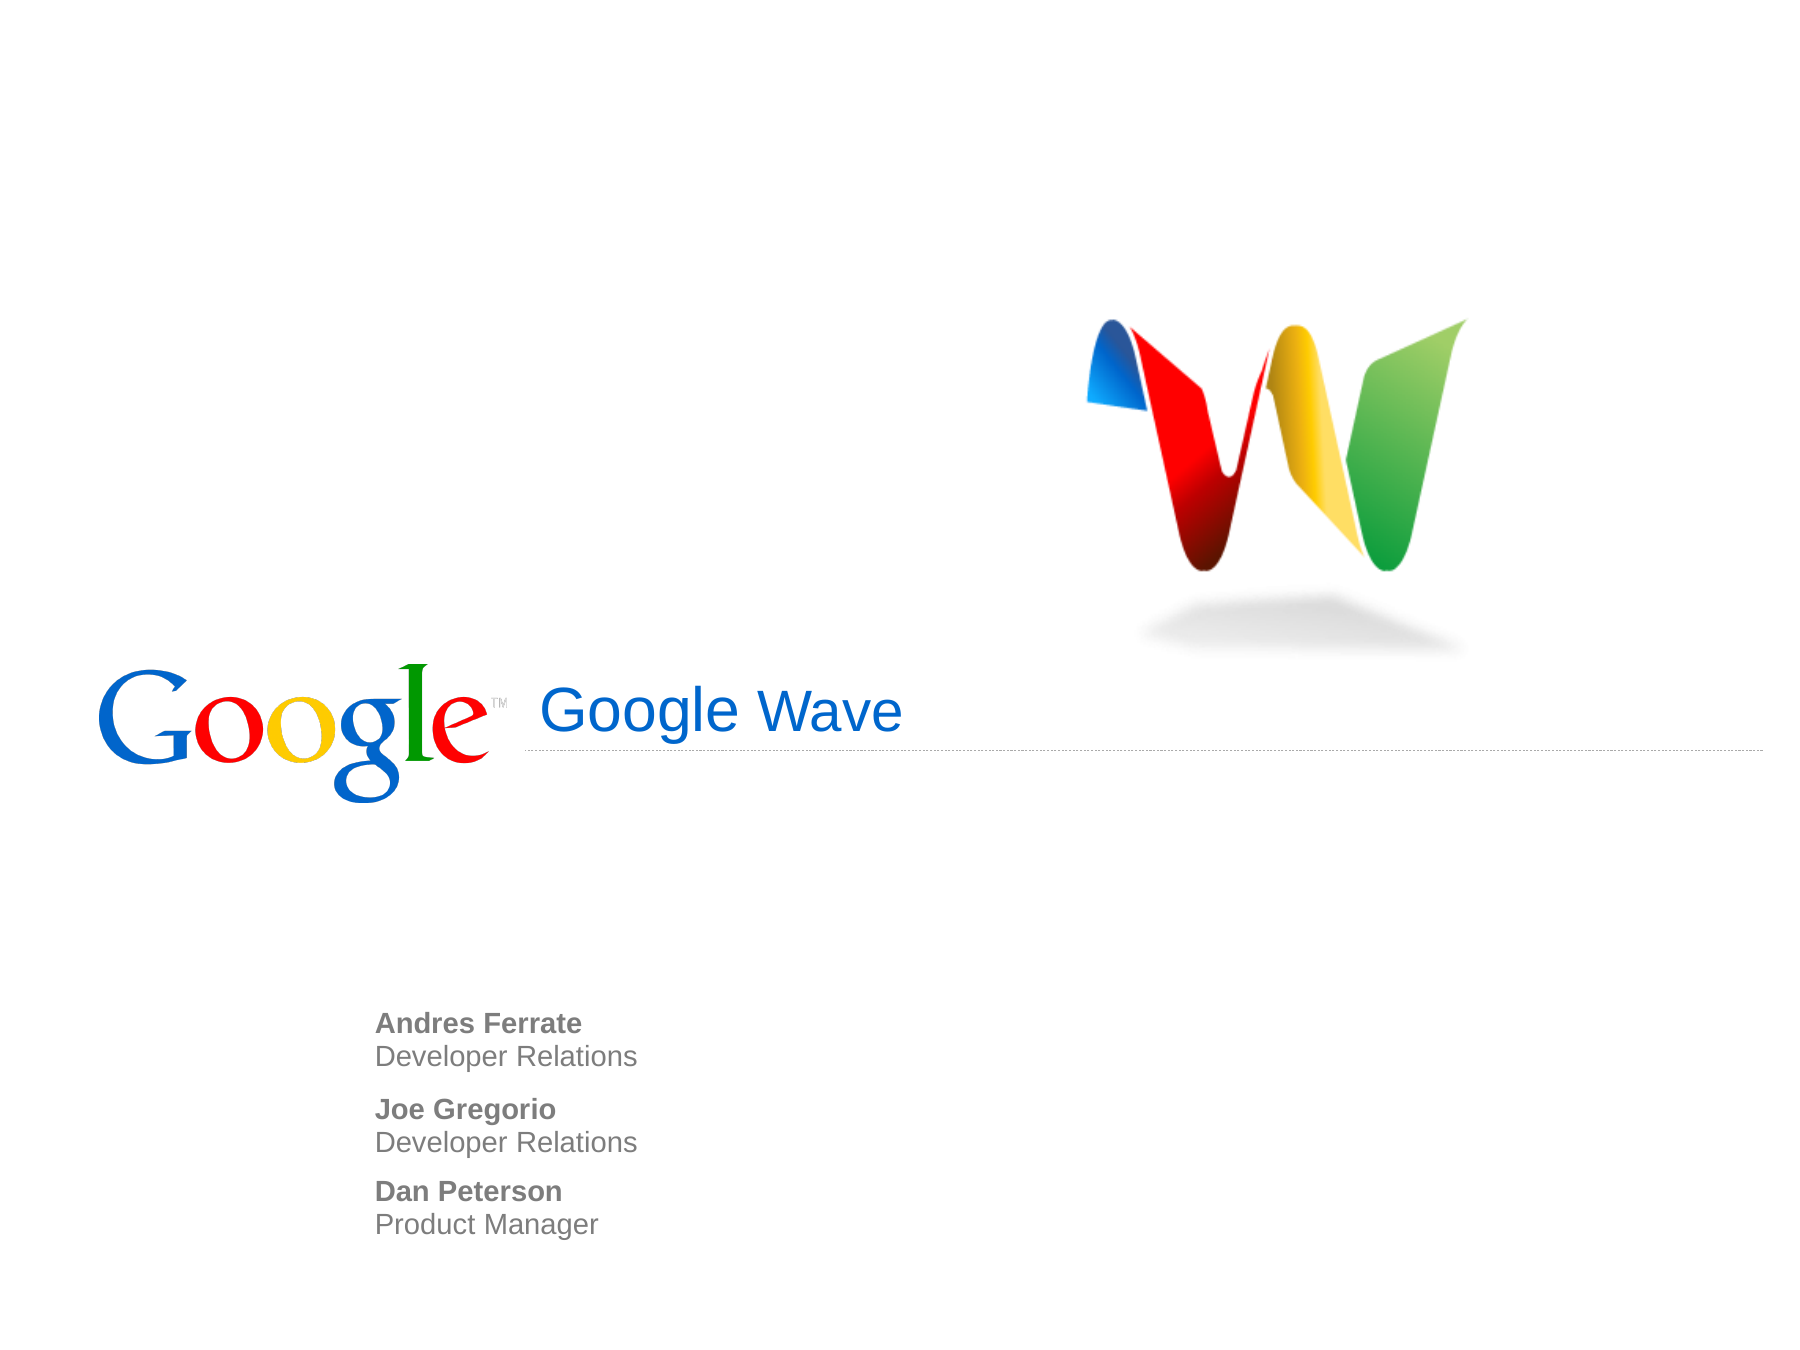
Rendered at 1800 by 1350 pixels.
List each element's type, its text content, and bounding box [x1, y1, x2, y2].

text_box Joe Gregorio Developer Relations [360, 1085, 686, 1167]
picture [99, 664, 507, 803]
text_box Dan Peterson Product Manager [360, 1167, 721, 1249]
text_box Andres Ferrate Developer Relations [360, 999, 721, 1081]
picture [1080, 269, 1483, 704]
title Google Wave [539, 539, 1751, 752]
